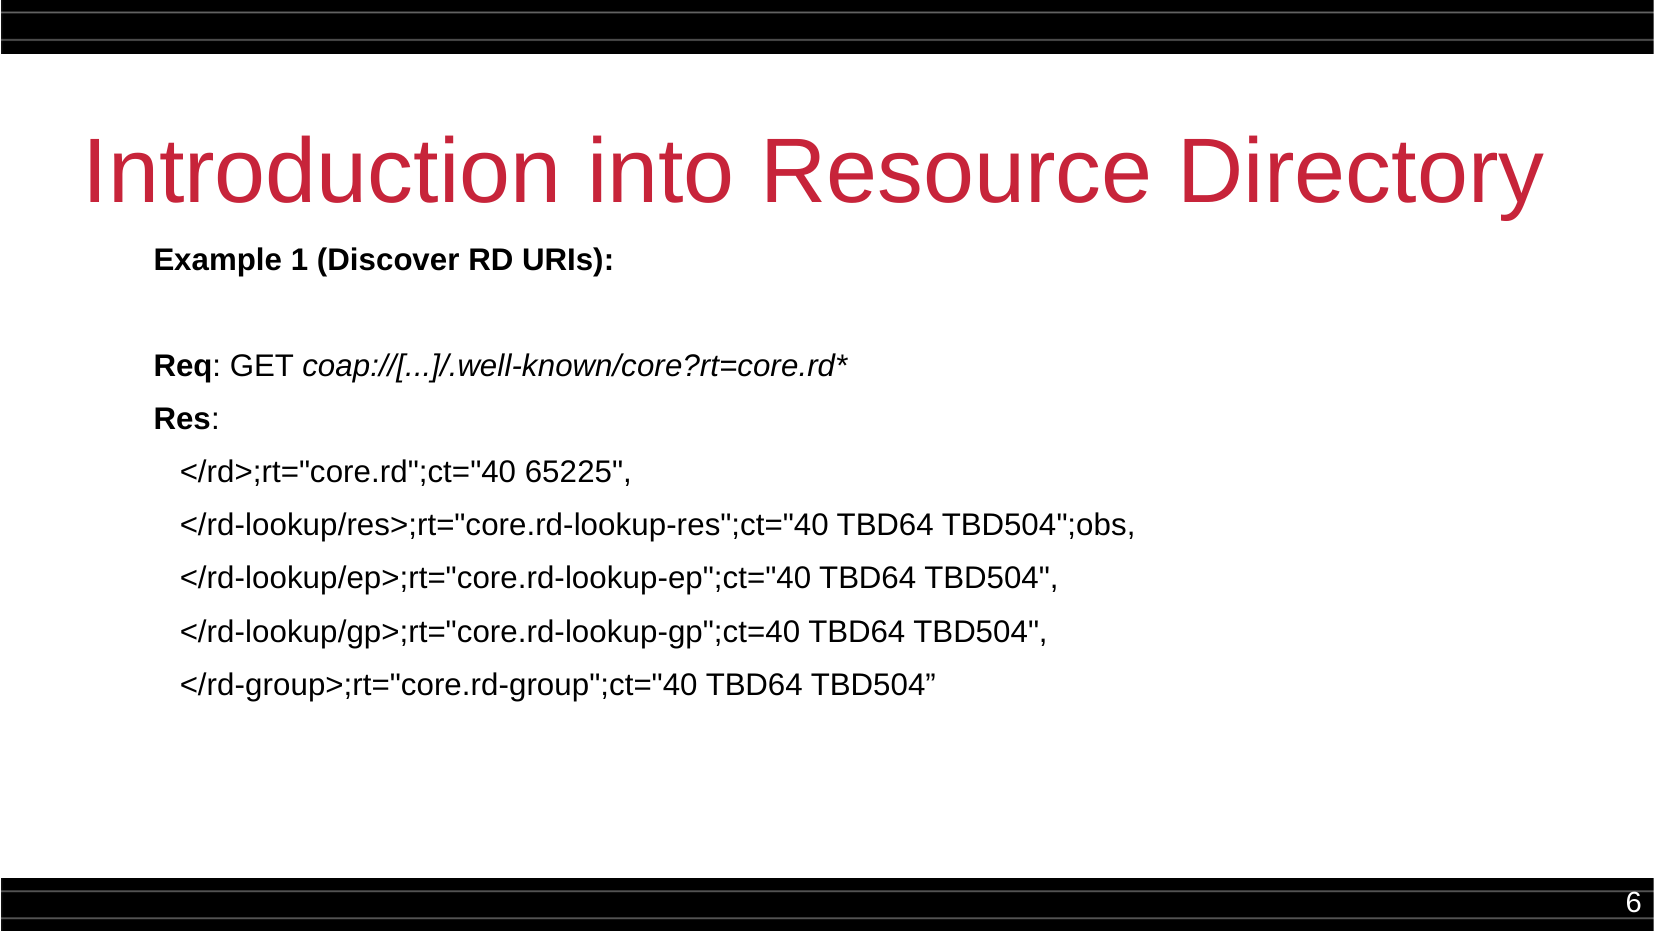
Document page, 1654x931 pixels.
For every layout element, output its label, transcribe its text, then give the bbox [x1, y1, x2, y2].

picture [1, 0, 1654, 54]
title Introduction into Resource Directory [82, 92, 1571, 242]
list Example 1 (Discover RD URIs): Req: GET coap://[...]/.well-known/core?rt=core.rd* Res: </rd>;rt="core.rd";ct="40 65225", </rd-lookup/res>;rt="core.rd-lookup-res";ct="40 TBD64 TBD504";obs, </rd-lookup/ep>;rt="core.rd-lookup-ep";ct="40 TBD64 TBD504", </rd-lookup/gp>;rt="core.rd-lookup-gp";ct=40 TBD64 TBD504", </rd-group>;rt="core.rd-group";ct="40 TBD64 TBD504” [82, 242, 1571, 821]
picture [1, 878, 1654, 931]
